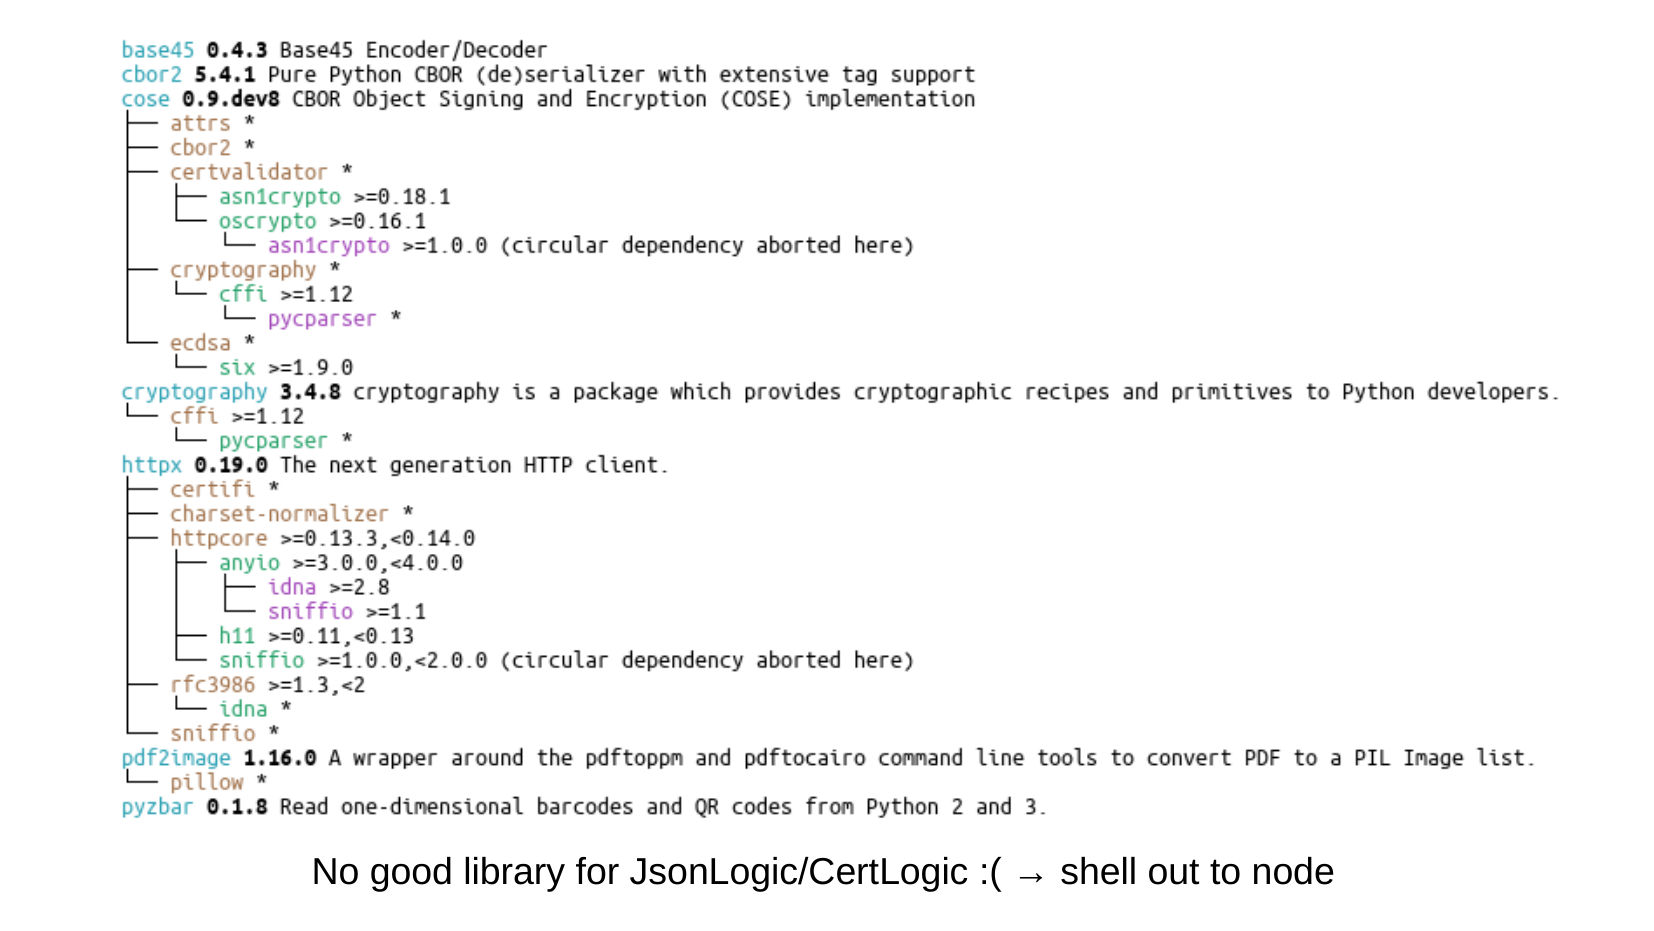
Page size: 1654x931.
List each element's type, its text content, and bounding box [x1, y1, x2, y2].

picture [120, 37, 1576, 826]
text_box No good library for JsonLogic/CertLogic :( → shell out to node [296, 843, 1351, 901]
